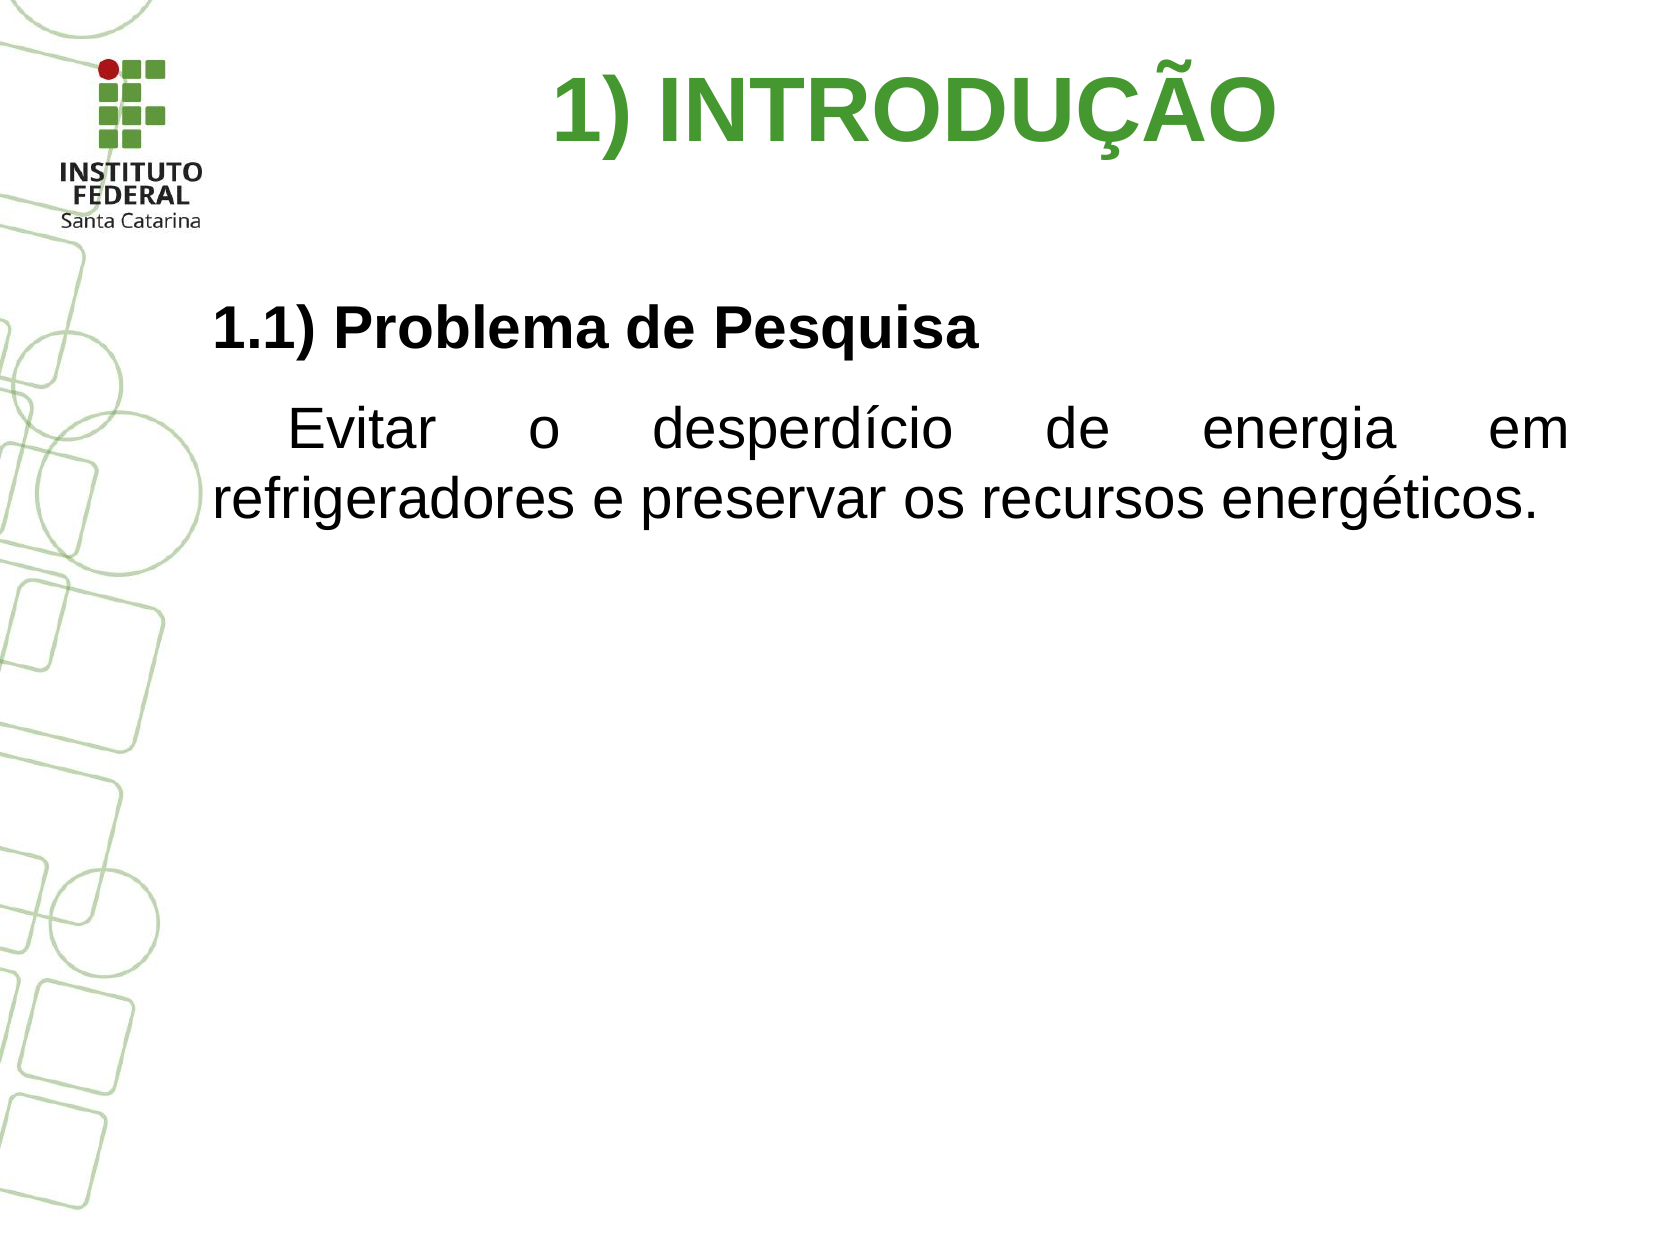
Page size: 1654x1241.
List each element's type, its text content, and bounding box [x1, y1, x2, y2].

list 1.1) Problema de Pesquisa Evitar o desperdício de energia em refrigeradores e preservar os recursos energéticos. [212, 186, 1571, 1183]
title 1) INTRODUÇÃO [259, 1, 1571, 186]
picture [0, 0, 1654, 1241]
